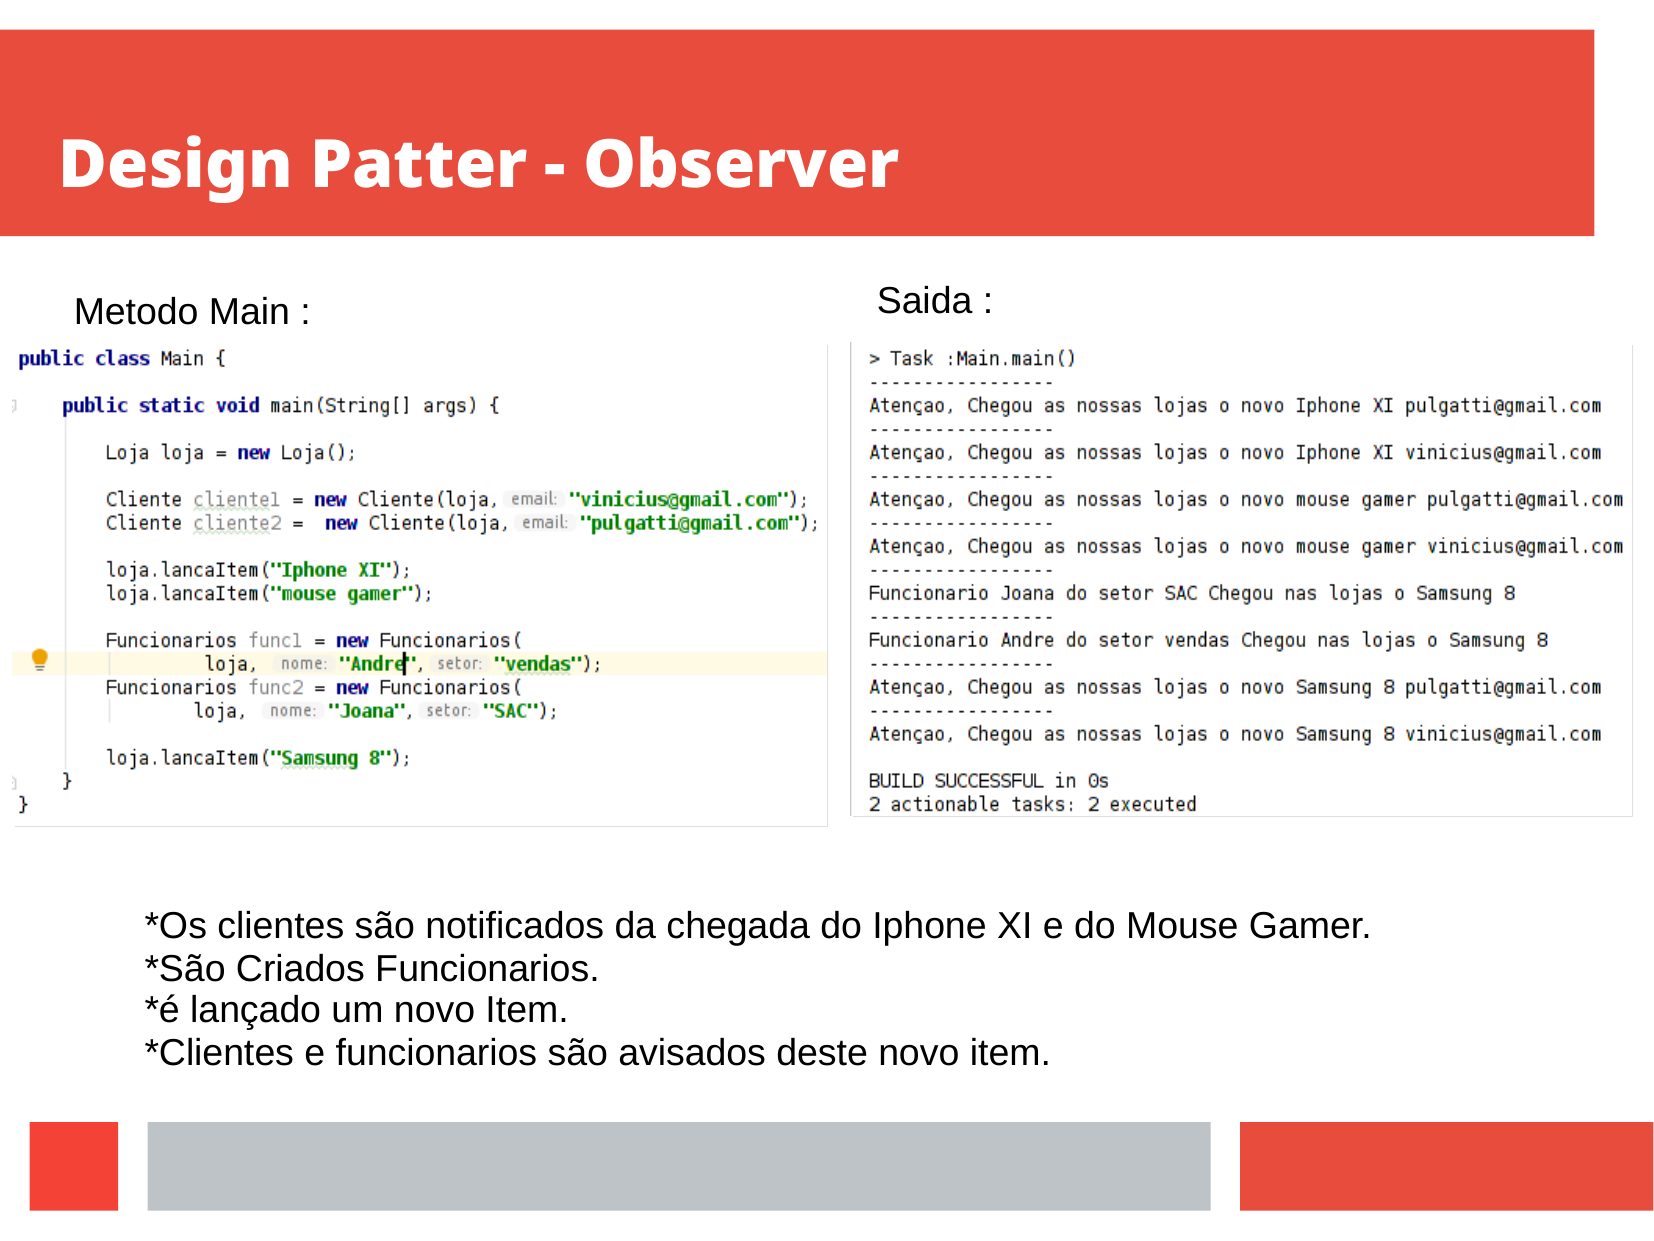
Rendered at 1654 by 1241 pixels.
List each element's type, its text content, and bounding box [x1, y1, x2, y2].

picture [850, 342, 1632, 816]
list [59, 324, 1565, 1093]
text_box *Os clientes são notificados da chegada do Iphone XI e do Mouse Gamer. *São Criados Funcionarios. *é lançado um novo Item. *Clientes e funcionarios são avisados deste novo item. [129, 897, 1388, 1081]
text_box Metodo Main : [59, 283, 326, 341]
title Design Patter - Observer [59, 59, 1595, 207]
picture [12, 342, 827, 826]
text_box Saida : [862, 271, 1009, 329]
